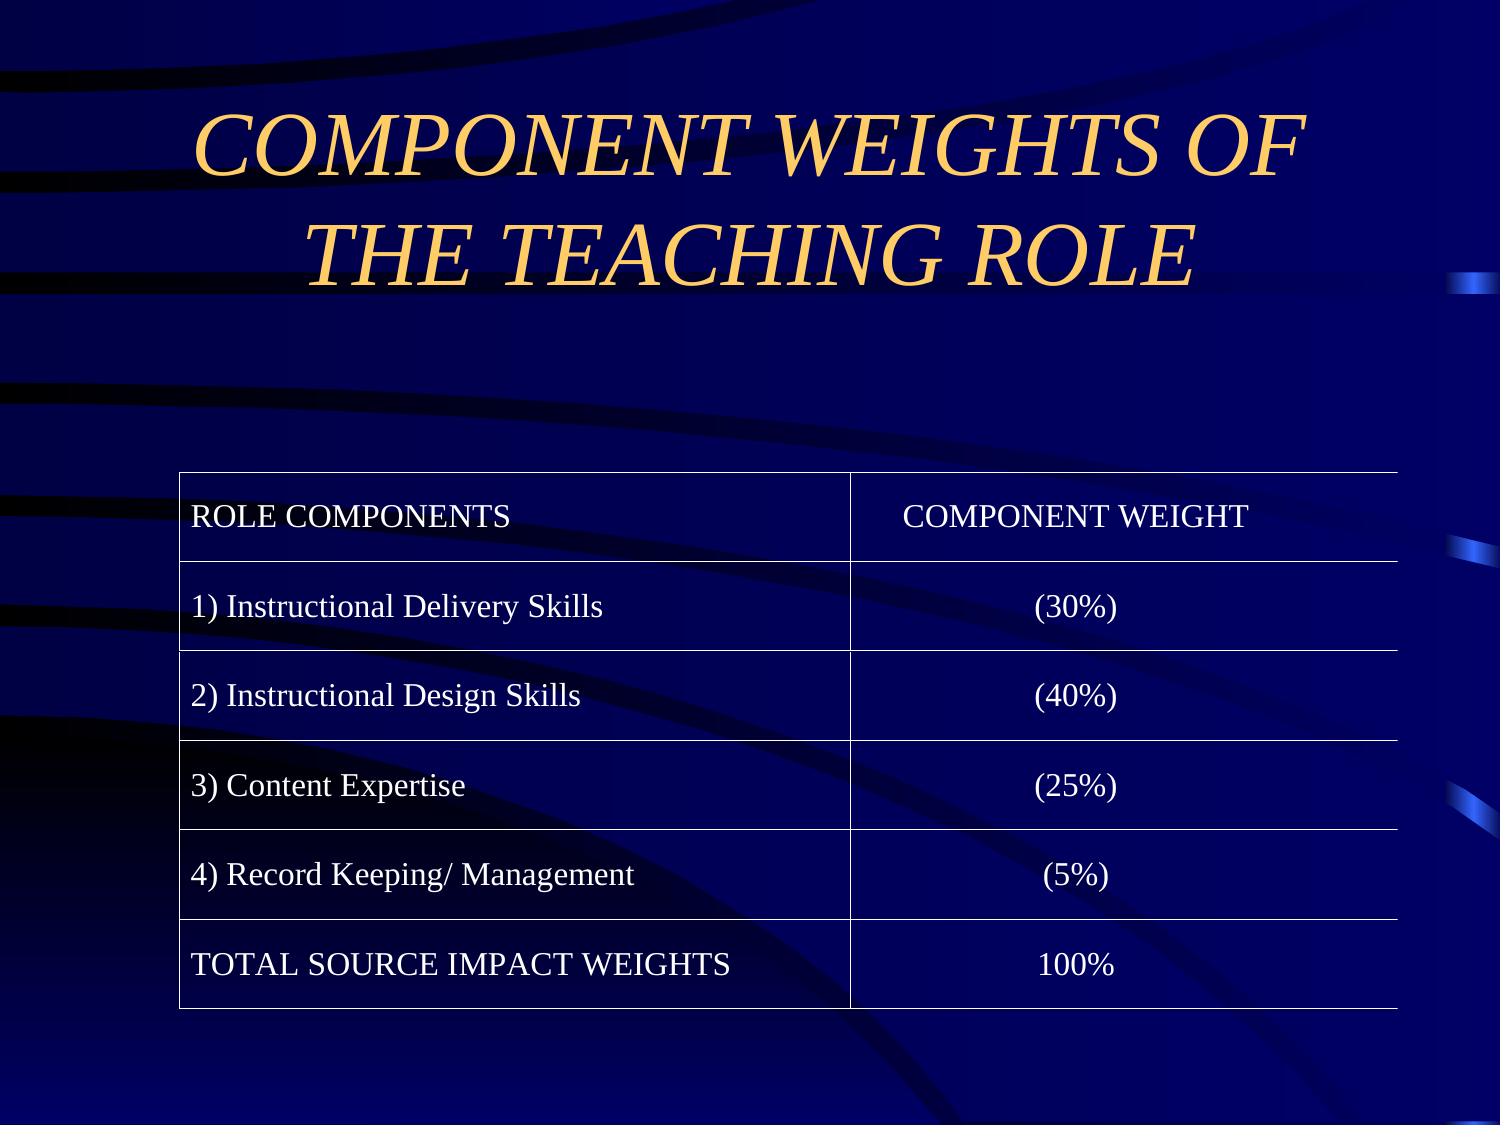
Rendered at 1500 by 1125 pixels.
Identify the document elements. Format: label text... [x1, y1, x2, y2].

list [87, 450, 1363, 1125]
chart [130, 471, 1398, 1091]
title COMPONENT WEIGHTS OF THE TEACHING ROLE [112, 99, 1388, 288]
